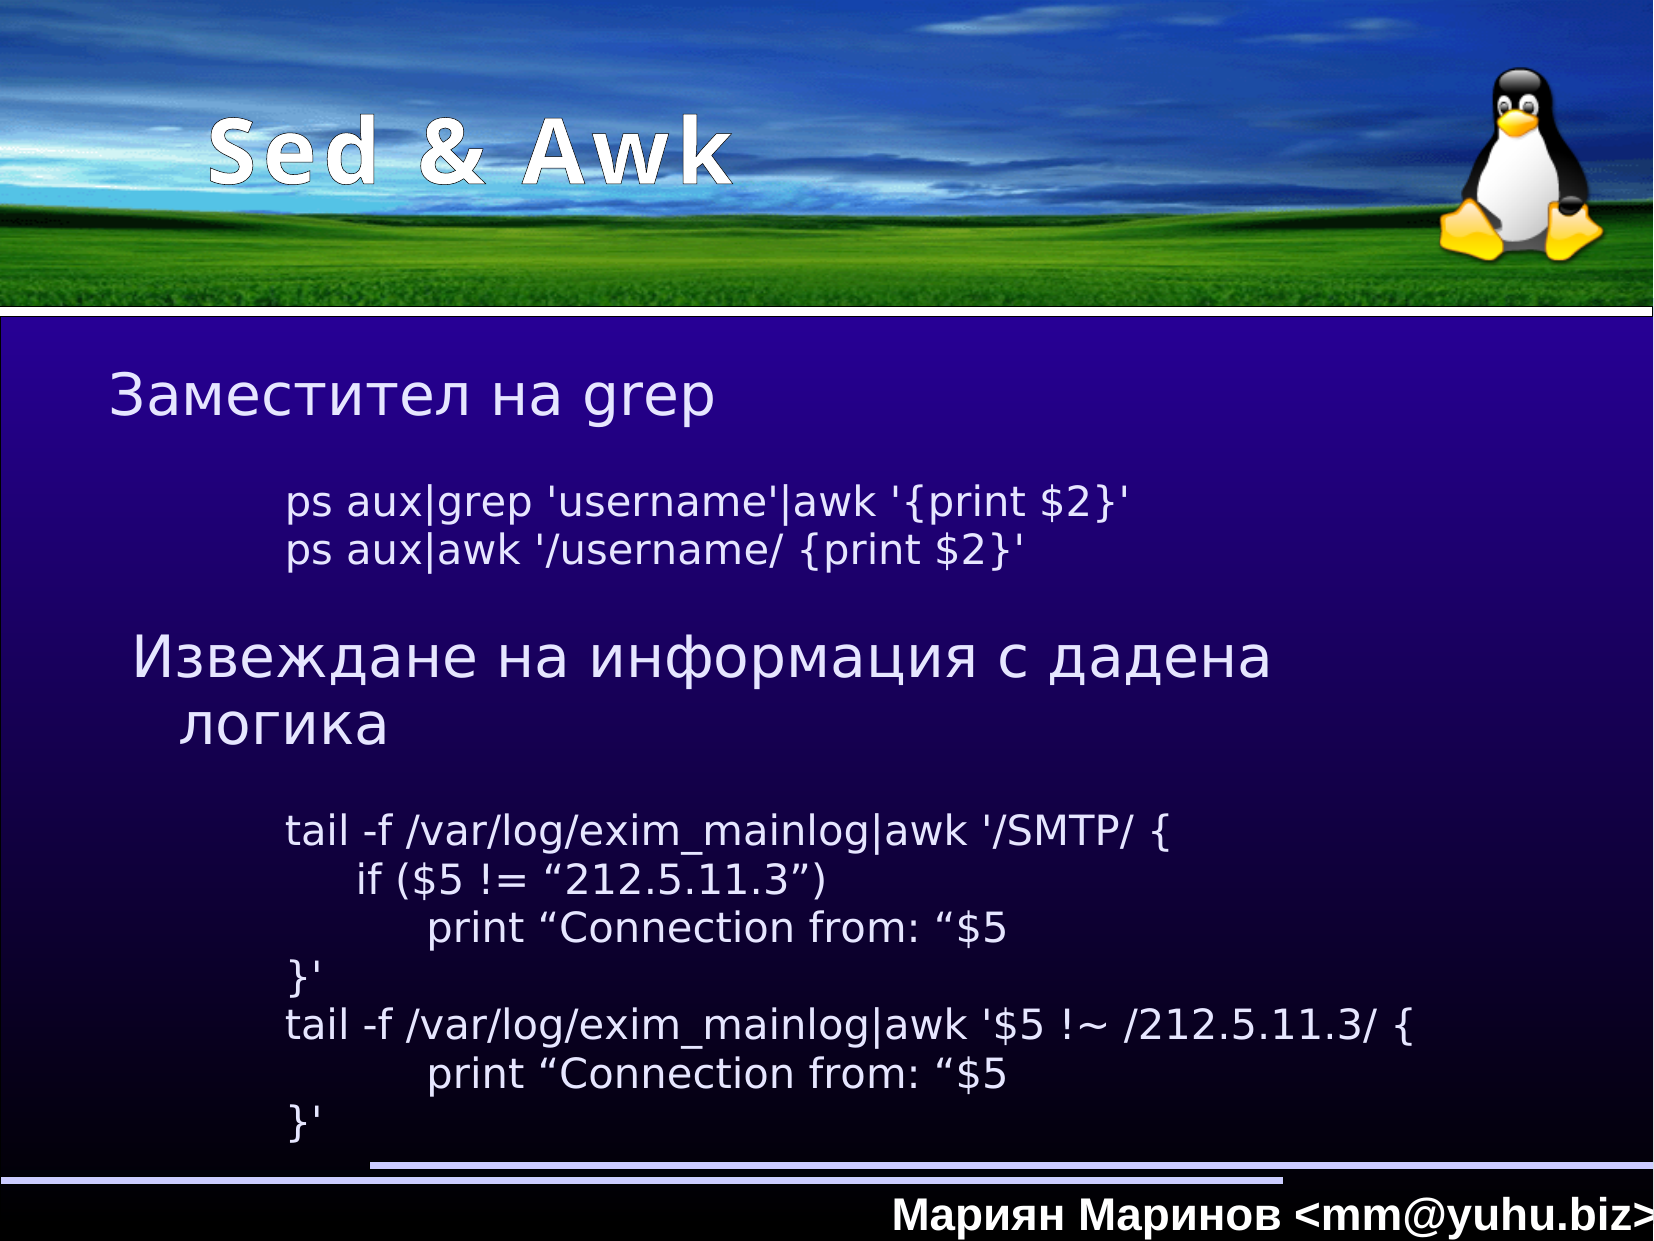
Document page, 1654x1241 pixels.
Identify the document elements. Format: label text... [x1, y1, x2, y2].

text_box [0, 306, 1653, 1224]
text_box Мариян Маринов <mm@yuhu.biz> [891, 1189, 1653, 1241]
picture [0, 0, 1653, 306]
title Sed & Awk [206, 44, 1416, 252]
list Заместител на grep ps aux|grep 'username'|awk '{print $2}' ps aux|awk '/username/ {print $2}' Извеждане на информация с дадена логика tail -f /var/log/exim_mainlog|awk '/SMTP/ { if ($5 != “212.5.11.3”) print “Connection from: “$5 }' tail -f /var/log/exim_mainlog|awk '$5 !~ /212.5.11.3/ { print “Connection from: “$5 }' [36, 361, 1464, 1241]
